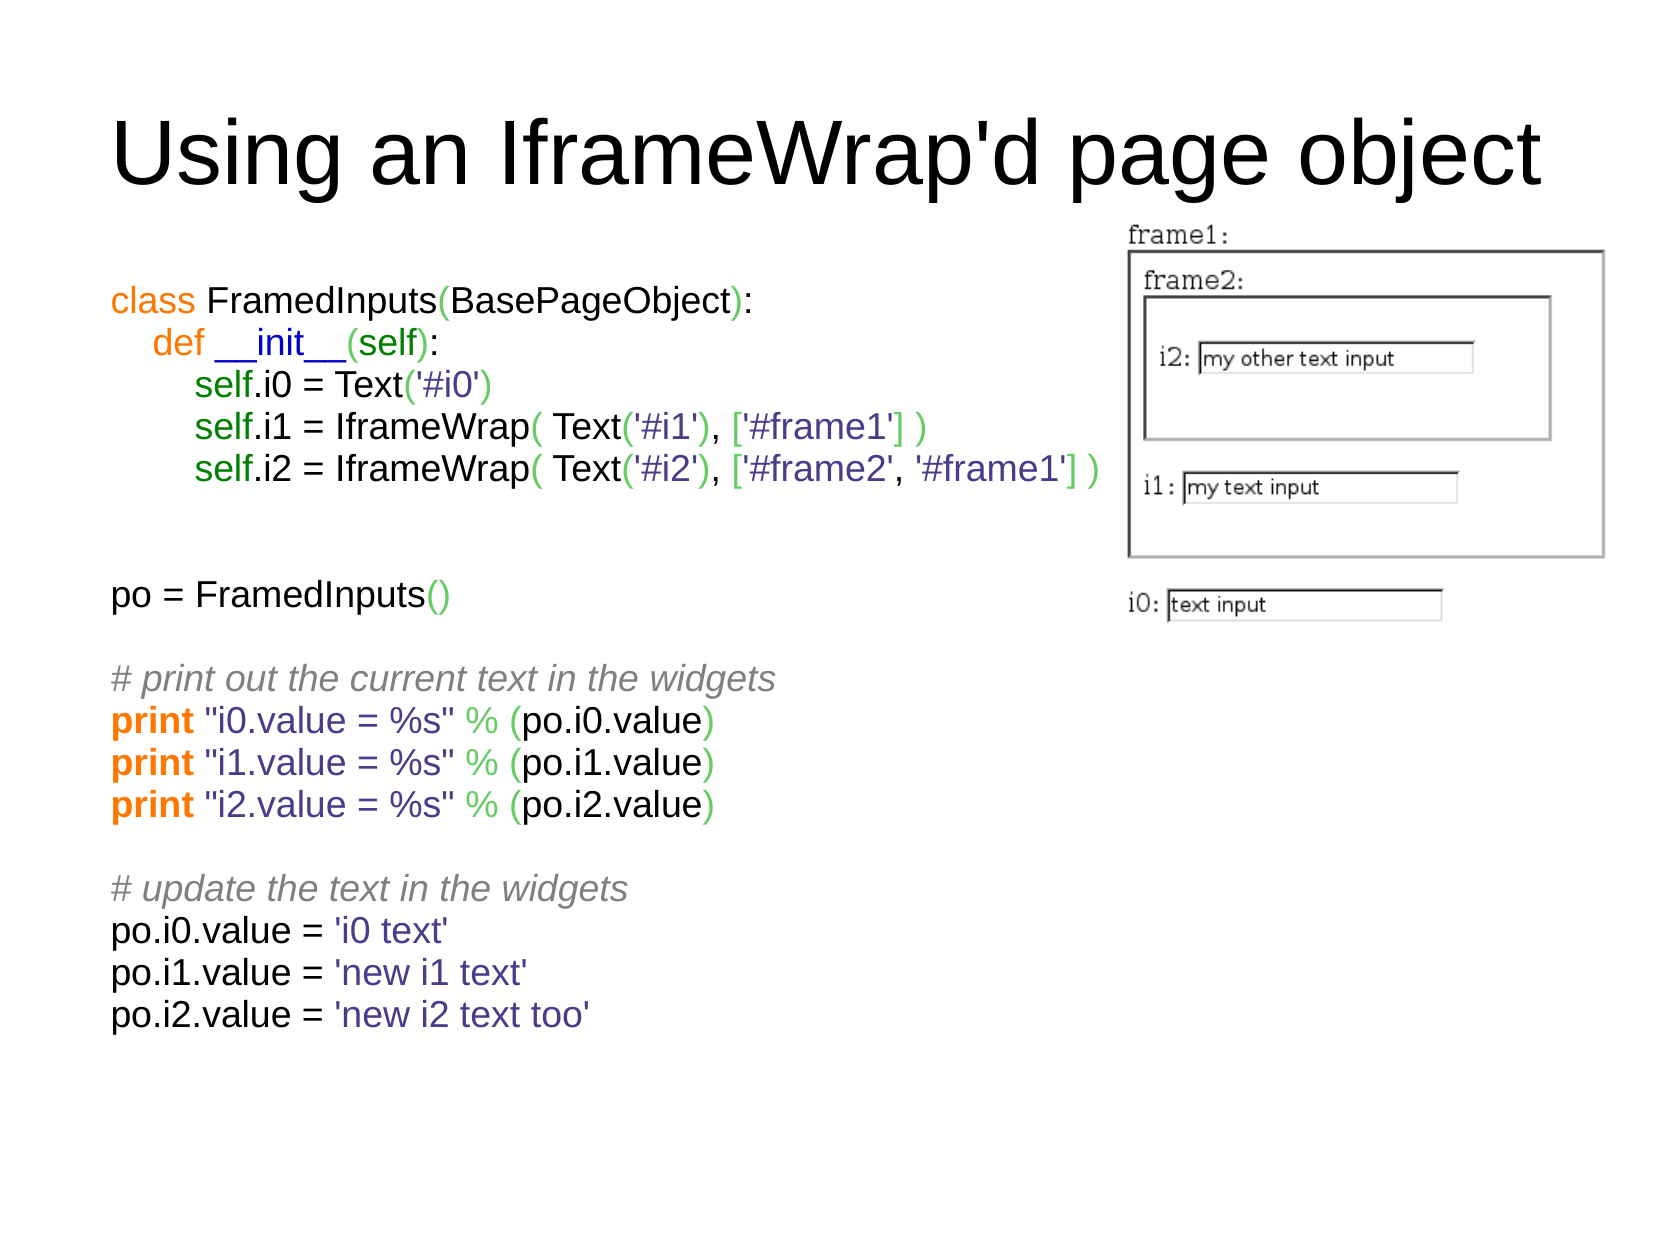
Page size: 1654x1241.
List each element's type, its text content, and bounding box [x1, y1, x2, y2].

title Using an IframeWrap'd page object [82, 49, 1571, 257]
picture [1117, 211, 1610, 634]
text_box class FramedInputs(BasePageObject): def __init__(self): self.i0 = Text('#i0') self.i1 = IframeWrap( Text('#i1'), ['#frame1'] ) self.i2 = IframeWrap( Text('#i2'), ['#frame2', '#frame1'] ) po = FramedInputs() # print out the current text in the widgets print "i0.value = %s" % (po.i0.value) print "i1.value = %s" % (po.i1.value) print "i2.value = %s" % (po.i2.value) # update the text in the widgets po.i0.value = 'i0 text' po.i1.value = 'new i1 text' po.i2.value = 'new i2 text too' [95, 272, 1116, 1086]
